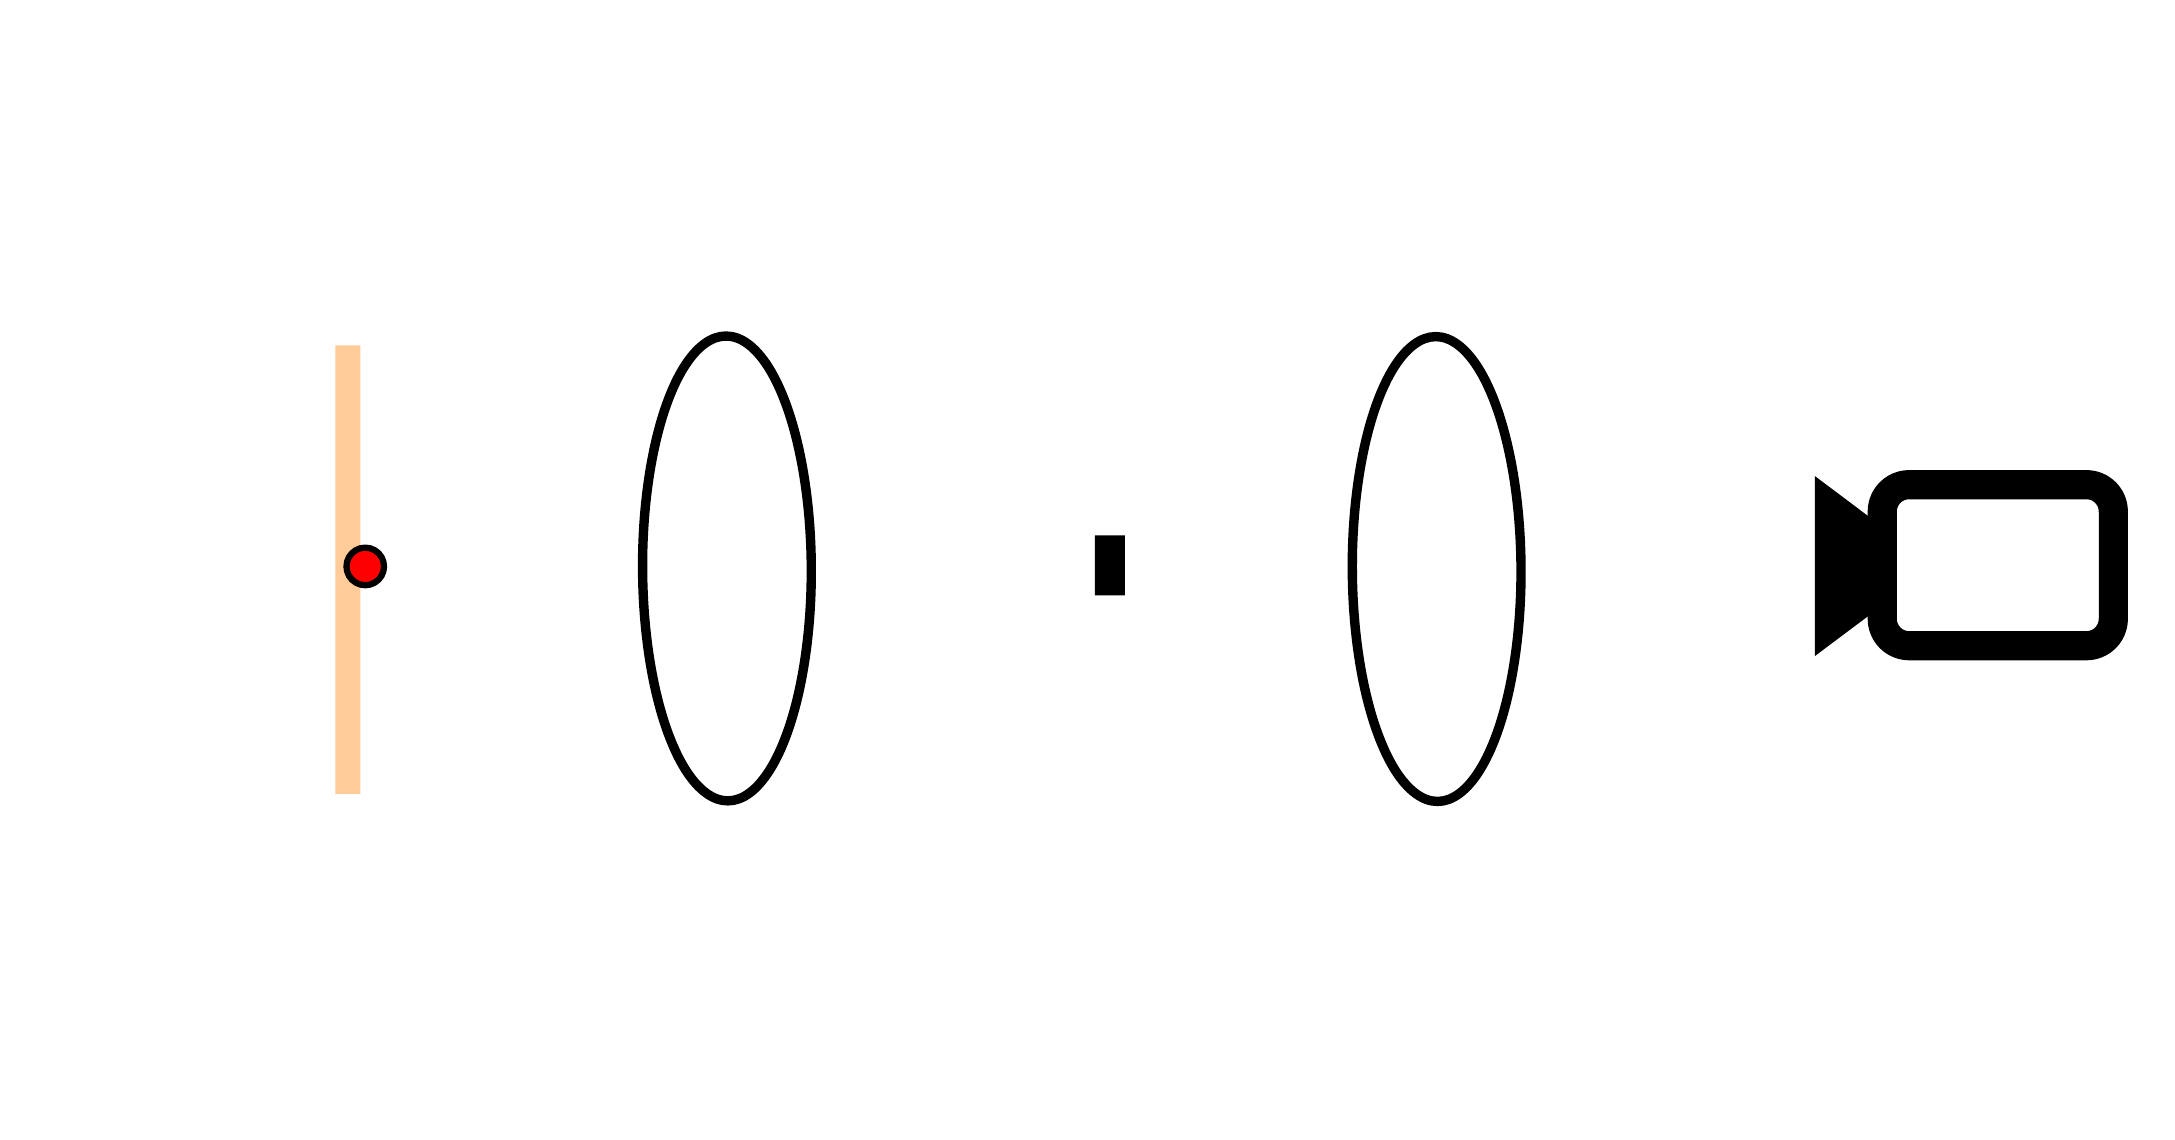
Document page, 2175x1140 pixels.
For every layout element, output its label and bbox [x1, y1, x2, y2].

text_box [1814, 476, 1875, 657]
text_box [642, 336, 812, 801]
text_box [1094, 535, 1125, 596]
text_box [1882, 484, 2114, 646]
text_box [1352, 336, 1522, 802]
text_box [346, 547, 385, 586]
